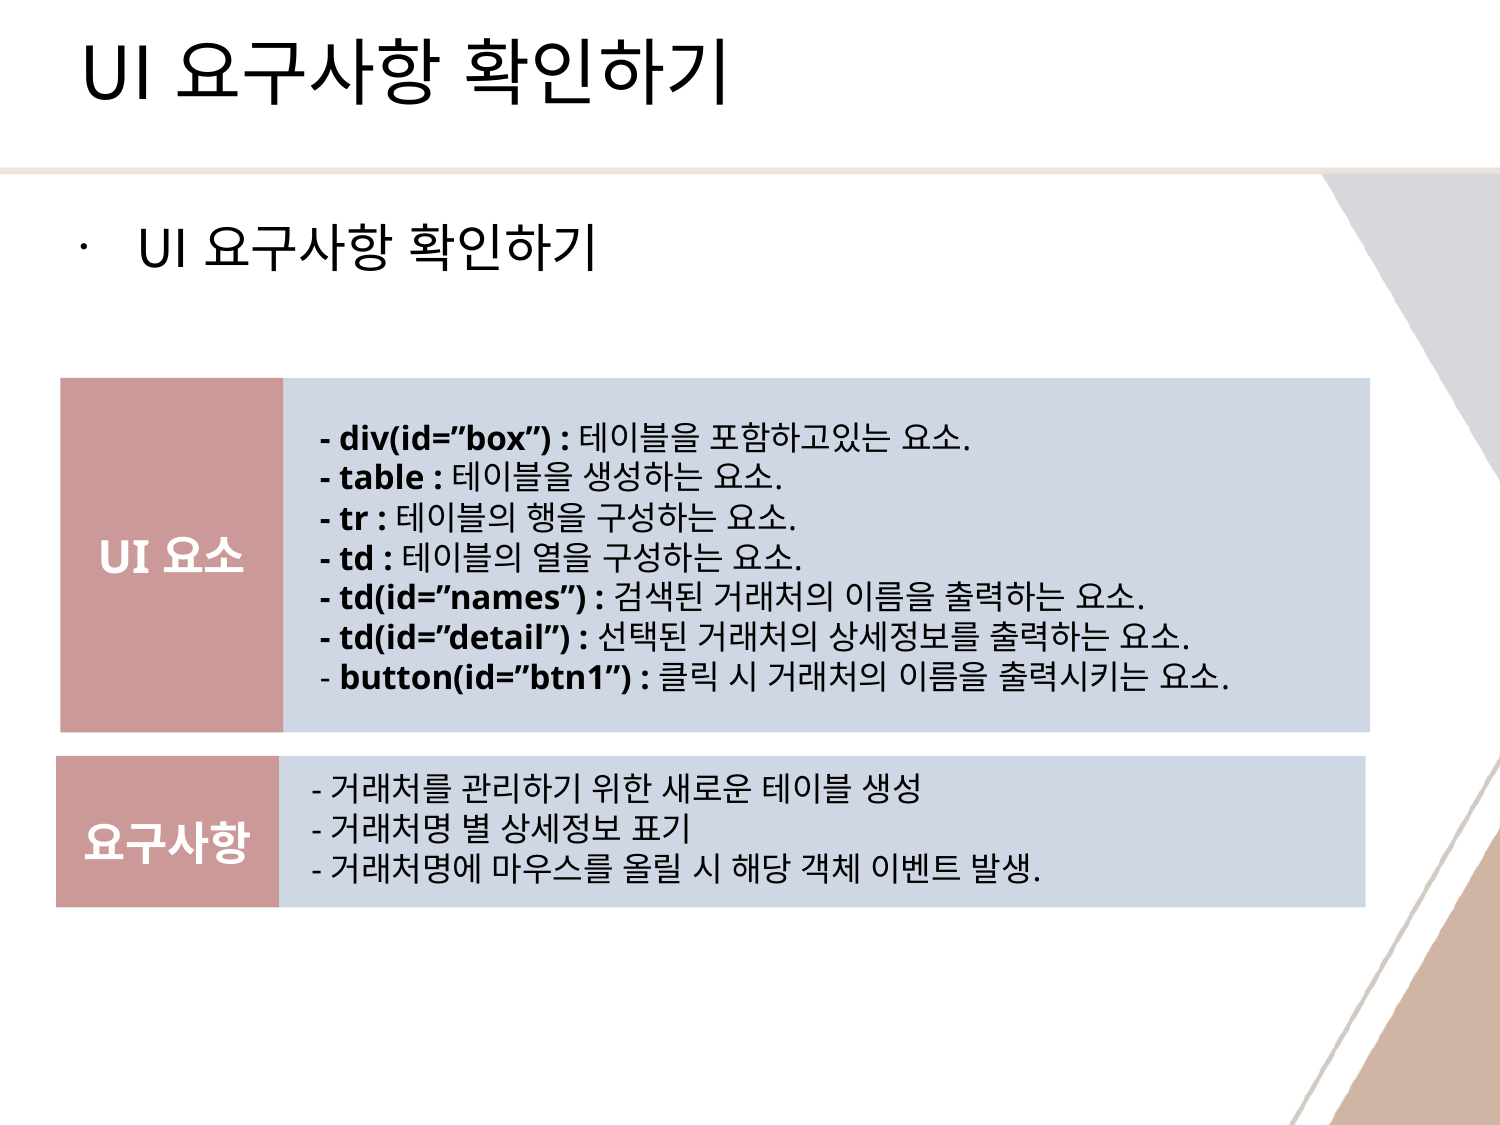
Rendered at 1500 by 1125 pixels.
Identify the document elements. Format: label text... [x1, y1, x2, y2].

title UI 요구사항 확인하기 [64, 19, 1322, 150]
text_box [56, 755, 1366, 908]
text_box 요구사항 [56, 807, 279, 878]
text_box [60, 377, 1371, 733]
text_box - div(id=”box”) : 테이블을 포함하고있는 요소. - table : 테이블을 생성하는 요소. - tr : 테이블의 행을 구성하는 요소. - td : 테이블의 열을 구성하는 요소. - td(id=”names”) : 검색된 거래처의 이름을 출력하는 요소. - td(id=”detail”) : 선택된 거래처의 상세정보를 출력하는 요소. - button(id=”btn1”) : 클릭 시 거래처의 이름을 출력시키는 요소. [305, 409, 1345, 744]
picture [0, 0, 1500, 1125]
text_box - 거래처를 관리하기 위한 새로운 테이블 생성 - 거래처명 별 상세정보 표기 - 거래처명에 마우스를 올릴 시 해당 객체 이벤트 발생. [296, 760, 1301, 896]
text_box UI 요소 [60, 520, 284, 590]
list UI 요구사항 확인하기 [64, 208, 1444, 1009]
